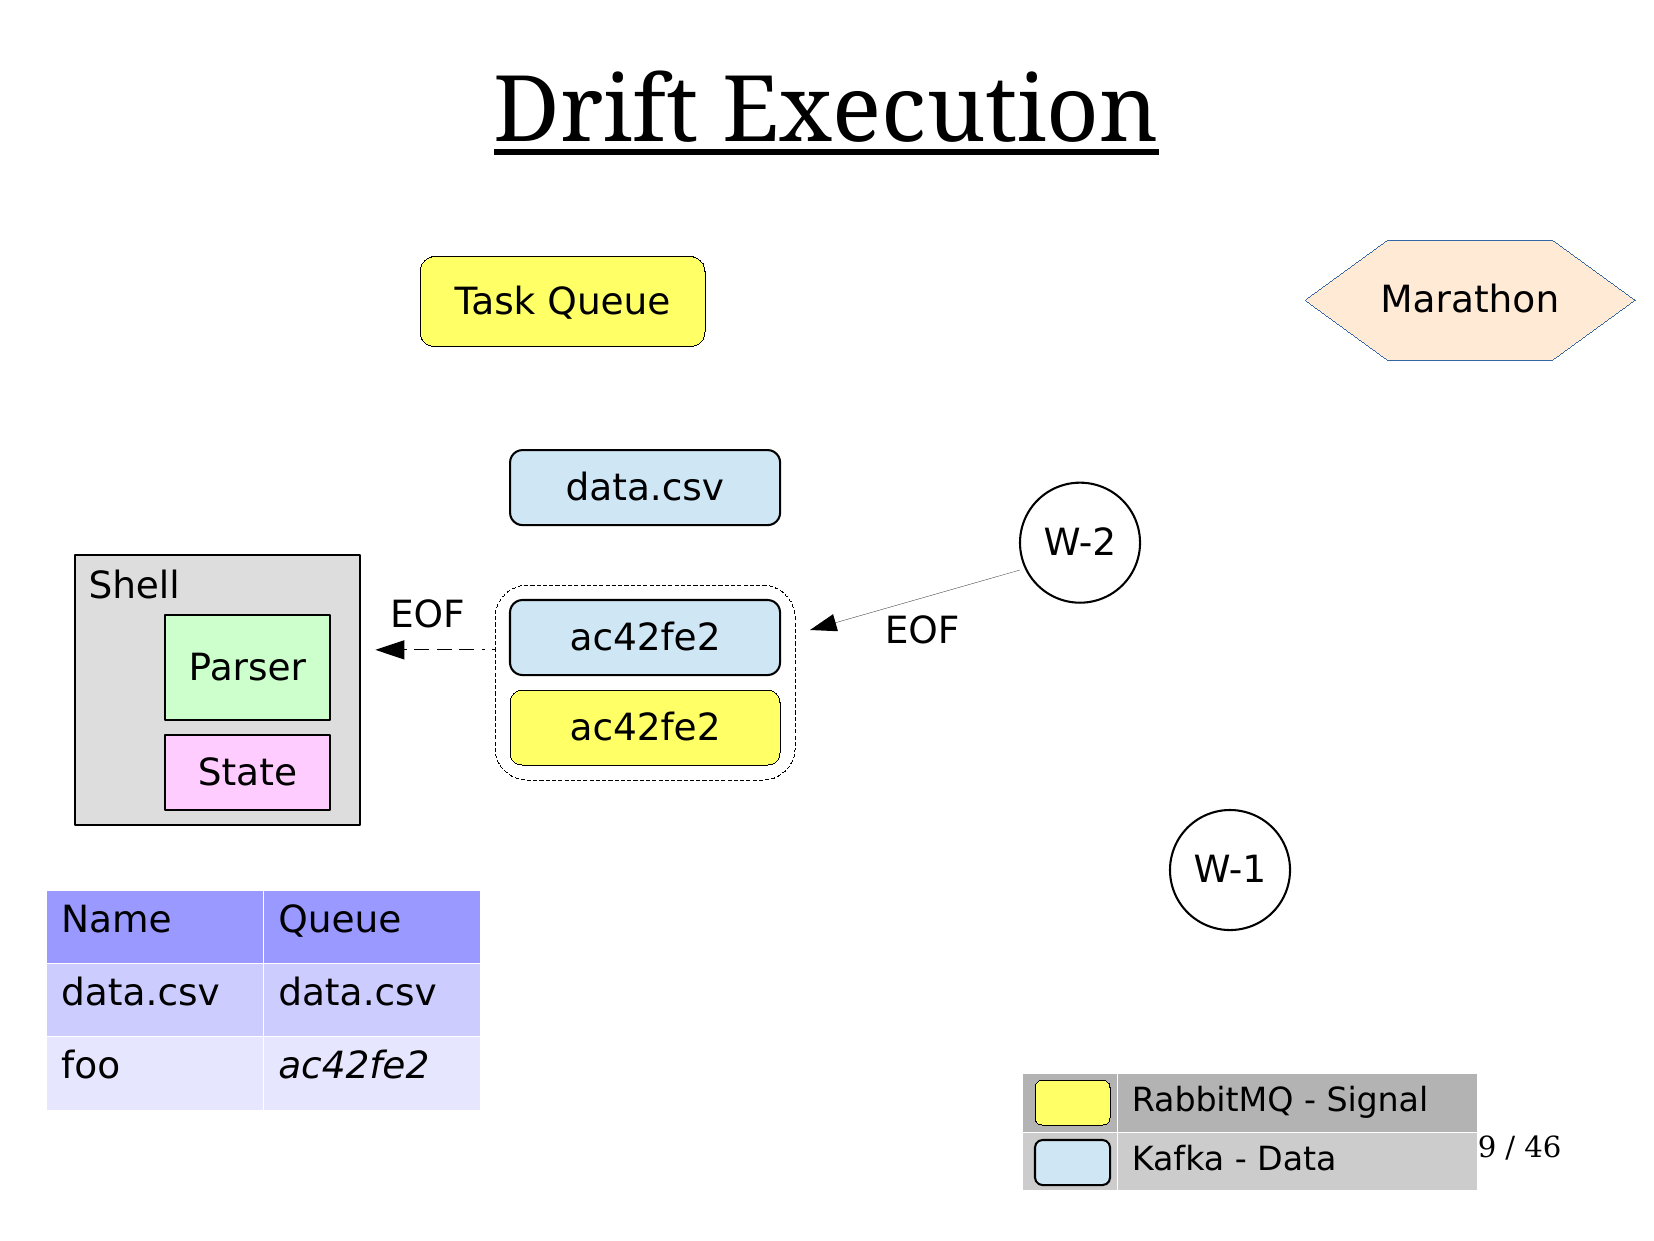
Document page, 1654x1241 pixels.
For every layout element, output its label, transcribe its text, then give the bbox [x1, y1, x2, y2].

table_cell data.csv [47, 964, 263, 1036]
text_box Shell [73, 556, 196, 616]
text_box W-2 [1020, 482, 1141, 603]
text_box [75, 555, 361, 826]
text_box [495, 585, 796, 781]
text_box [1035, 1140, 1111, 1186]
text_box data.csv [510, 450, 781, 526]
text_box EOF [870, 601, 976, 661]
text_box EOF [375, 585, 481, 644]
table_header [1023, 1074, 1117, 1132]
table_cell ac42fe2 [264, 1037, 480, 1110]
table_cell foo [47, 1037, 263, 1110]
table_header Queue [264, 891, 480, 963]
text_box Marathon [1305, 240, 1636, 361]
table_cell Kafka - Data [1118, 1133, 1477, 1190]
table_cell data.csv [264, 964, 480, 1036]
text_box State [165, 735, 331, 811]
text_box [1035, 1080, 1111, 1126]
table_header RabbitMQ - Signal [1118, 1074, 1477, 1132]
text_box Parser [165, 615, 331, 721]
text_box Task Queue [420, 256, 706, 347]
title Drift Execution [82, 2, 1571, 211]
table_cell [1023, 1133, 1117, 1190]
table_header Name [47, 891, 263, 963]
text_box W-1 [1170, 810, 1291, 931]
